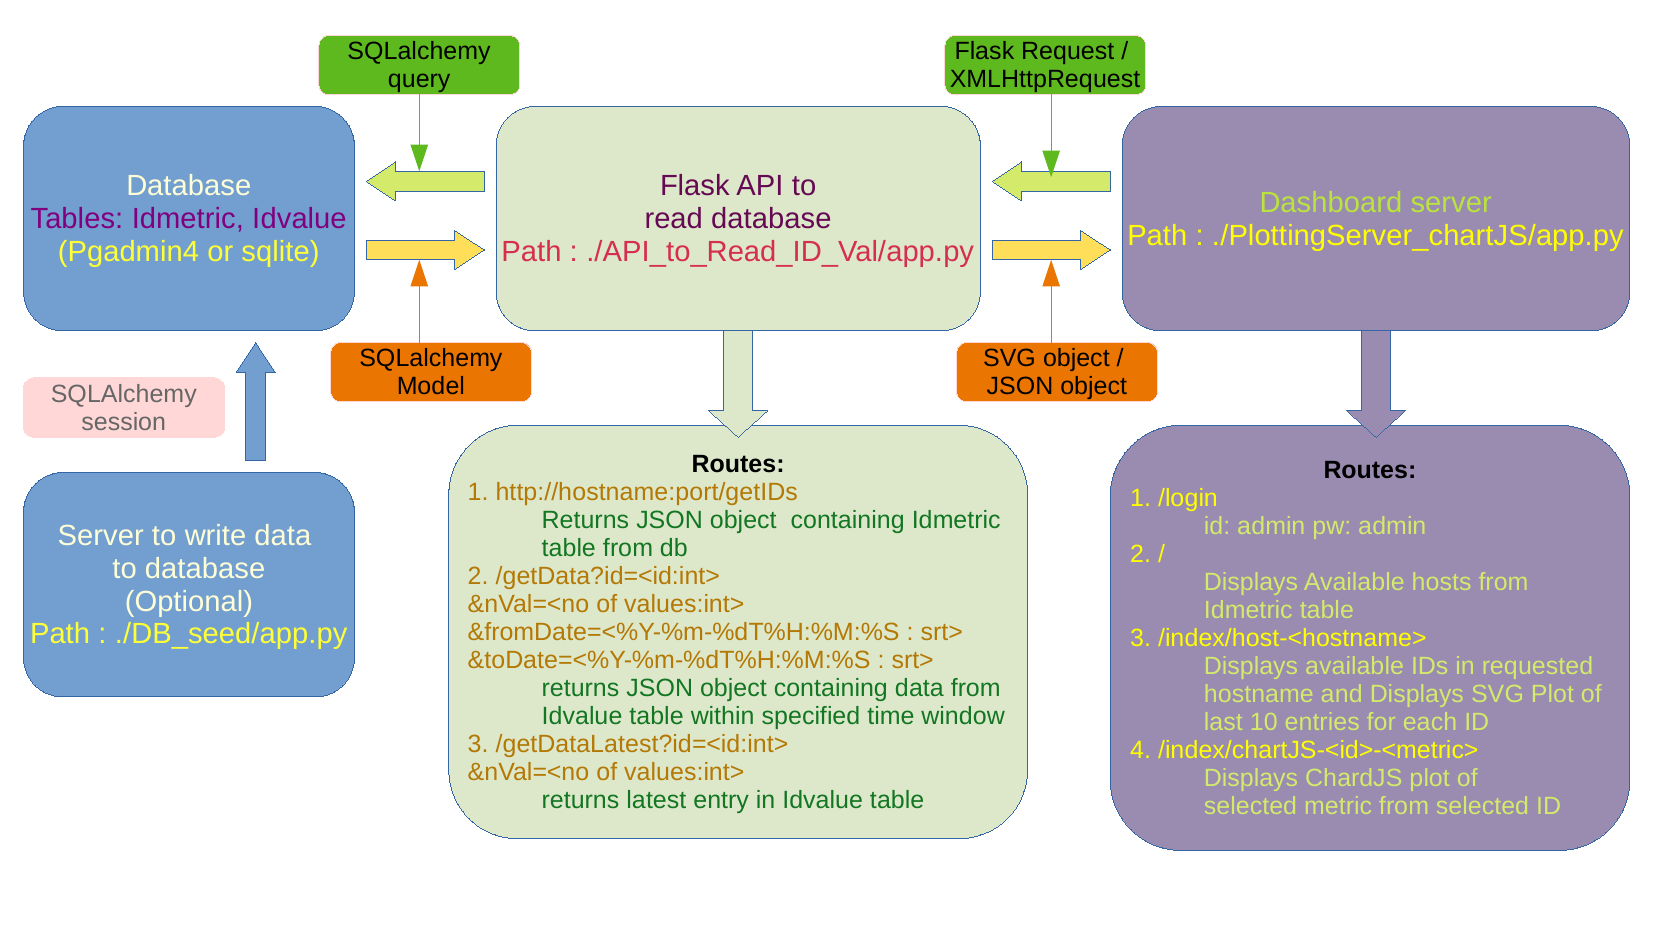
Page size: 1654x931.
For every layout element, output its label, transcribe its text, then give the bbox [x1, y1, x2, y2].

text_box [992, 230, 1111, 270]
text_box [366, 161, 485, 201]
text_box [1346, 330, 1406, 438]
text_box Routes: 1. http://hostname:port/getIDs Returns JSON object containing Idmetric table from db 2. /getData?id=<id:int> &nVal=<no of values:int> &fromDate=<%Y-%m-%dT%H:%M:%S : srt> &toDate=<%Y-%m-%dT%H:%M:%S : srt> returns JSON object containing data from Idvalue table within specified time window 3. /getDataLatest?id=<id:int> &nVal=<no of values:int> returns latest entry in Idvalue table [448, 425, 1028, 839]
text_box Routes: 1. /login id: admin pw: admin 2. / Displays Available hosts from Idmetric table 3. /index/host-<hostname> Displays available IDs in requested hostname and Displays SVG Plot of last 10 entries for each ID 4. /index/chartJS-<id>-<metric> Displays ChardJS plot of selected metric from selected ID [1110, 425, 1630, 851]
text_box Server to write data to database (Optional) Path : ./DB_seed/app.py [23, 472, 355, 697]
text_box [366, 230, 485, 270]
text_box SVG object / JSON object [956, 342, 1158, 402]
text_box SQLAlchemy session [23, 377, 225, 438]
text_box Dashboard server Path : ./PlottingServer_chartJS/app.py [1122, 106, 1630, 331]
text_box Flask Request / XMLHttpRequest [944, 35, 1146, 95]
text_box [236, 342, 276, 461]
text_box SQLalchemy Model [330, 342, 532, 402]
text_box [708, 330, 768, 438]
text_box Database Tables: Idmetric, Idvalue (Pgadmin4 or sqlite) [23, 106, 355, 331]
text_box Flask API to read database Path : ./API_to_Read_ID_Val/app.py [496, 106, 981, 331]
text_box SQLalchemy query [318, 35, 520, 95]
text_box [992, 161, 1111, 201]
